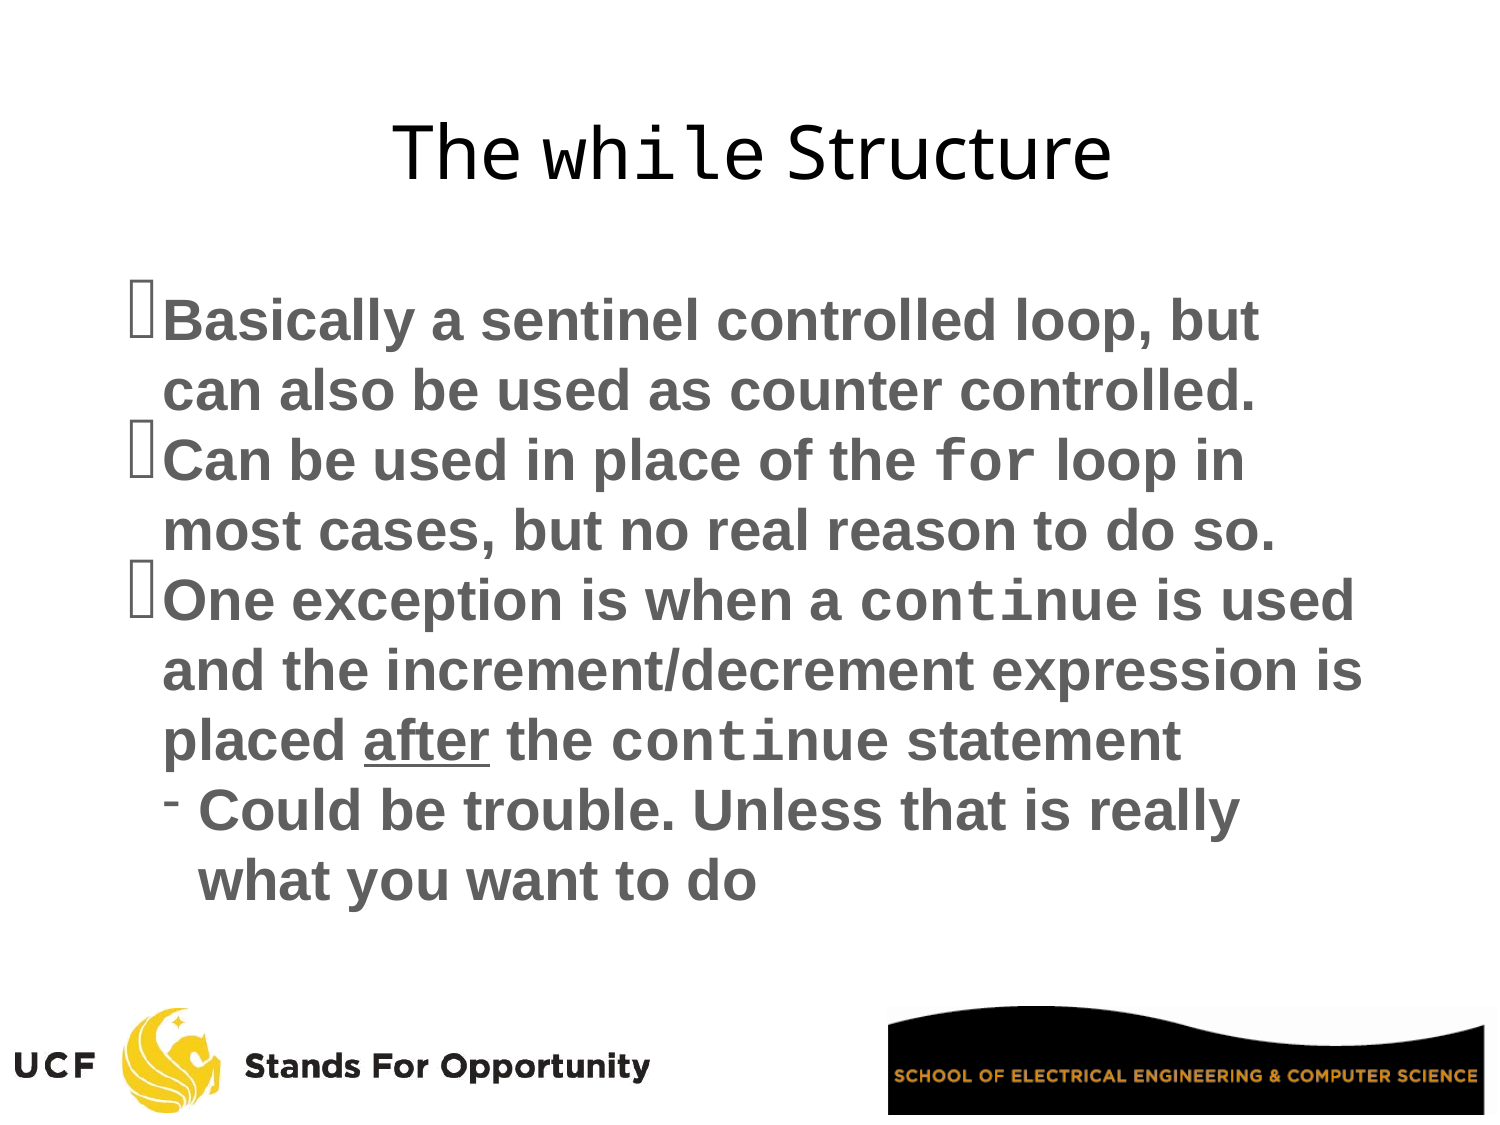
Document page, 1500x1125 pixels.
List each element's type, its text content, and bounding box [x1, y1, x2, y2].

picture [15, 1008, 650, 1113]
picture [887, 1006, 1497, 1115]
text_box The while Structure [79, 52, 1427, 248]
text_box Basically a sentinel controlled loop, but can also be used as counter controlled. Can be used in place of the for loop in most cases, but no real reason to do so. One exception is when a continue is used and the increment/decrement expression is placed after the continue statement Could be trouble. Unless that is really what you want to do [112, 275, 1388, 950]
